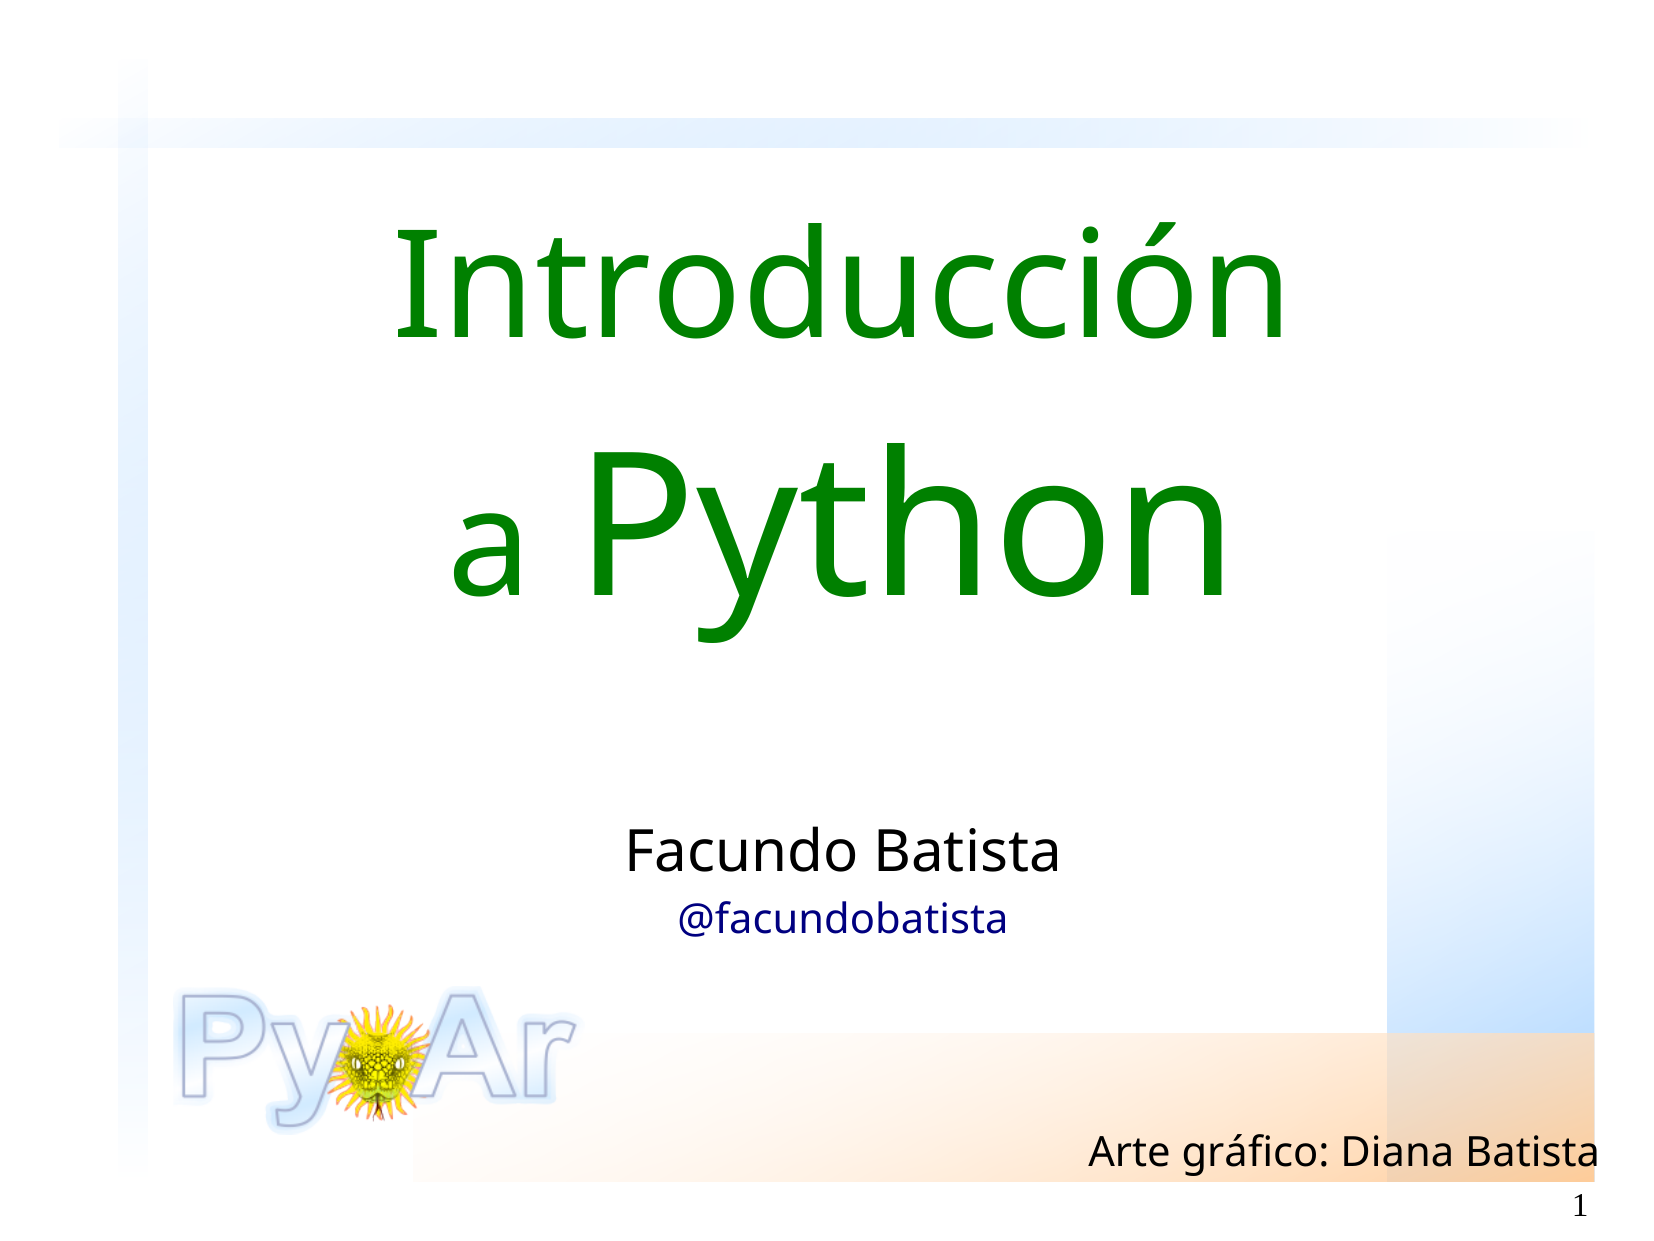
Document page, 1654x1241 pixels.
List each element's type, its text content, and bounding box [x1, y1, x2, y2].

text_box Introducción a Python Facundo Batista @facundobatista [392, 177, 1300, 984]
picture [173, 986, 585, 1135]
text_box Arte gráfico: Diana Batista [1088, 1122, 1584, 1180]
